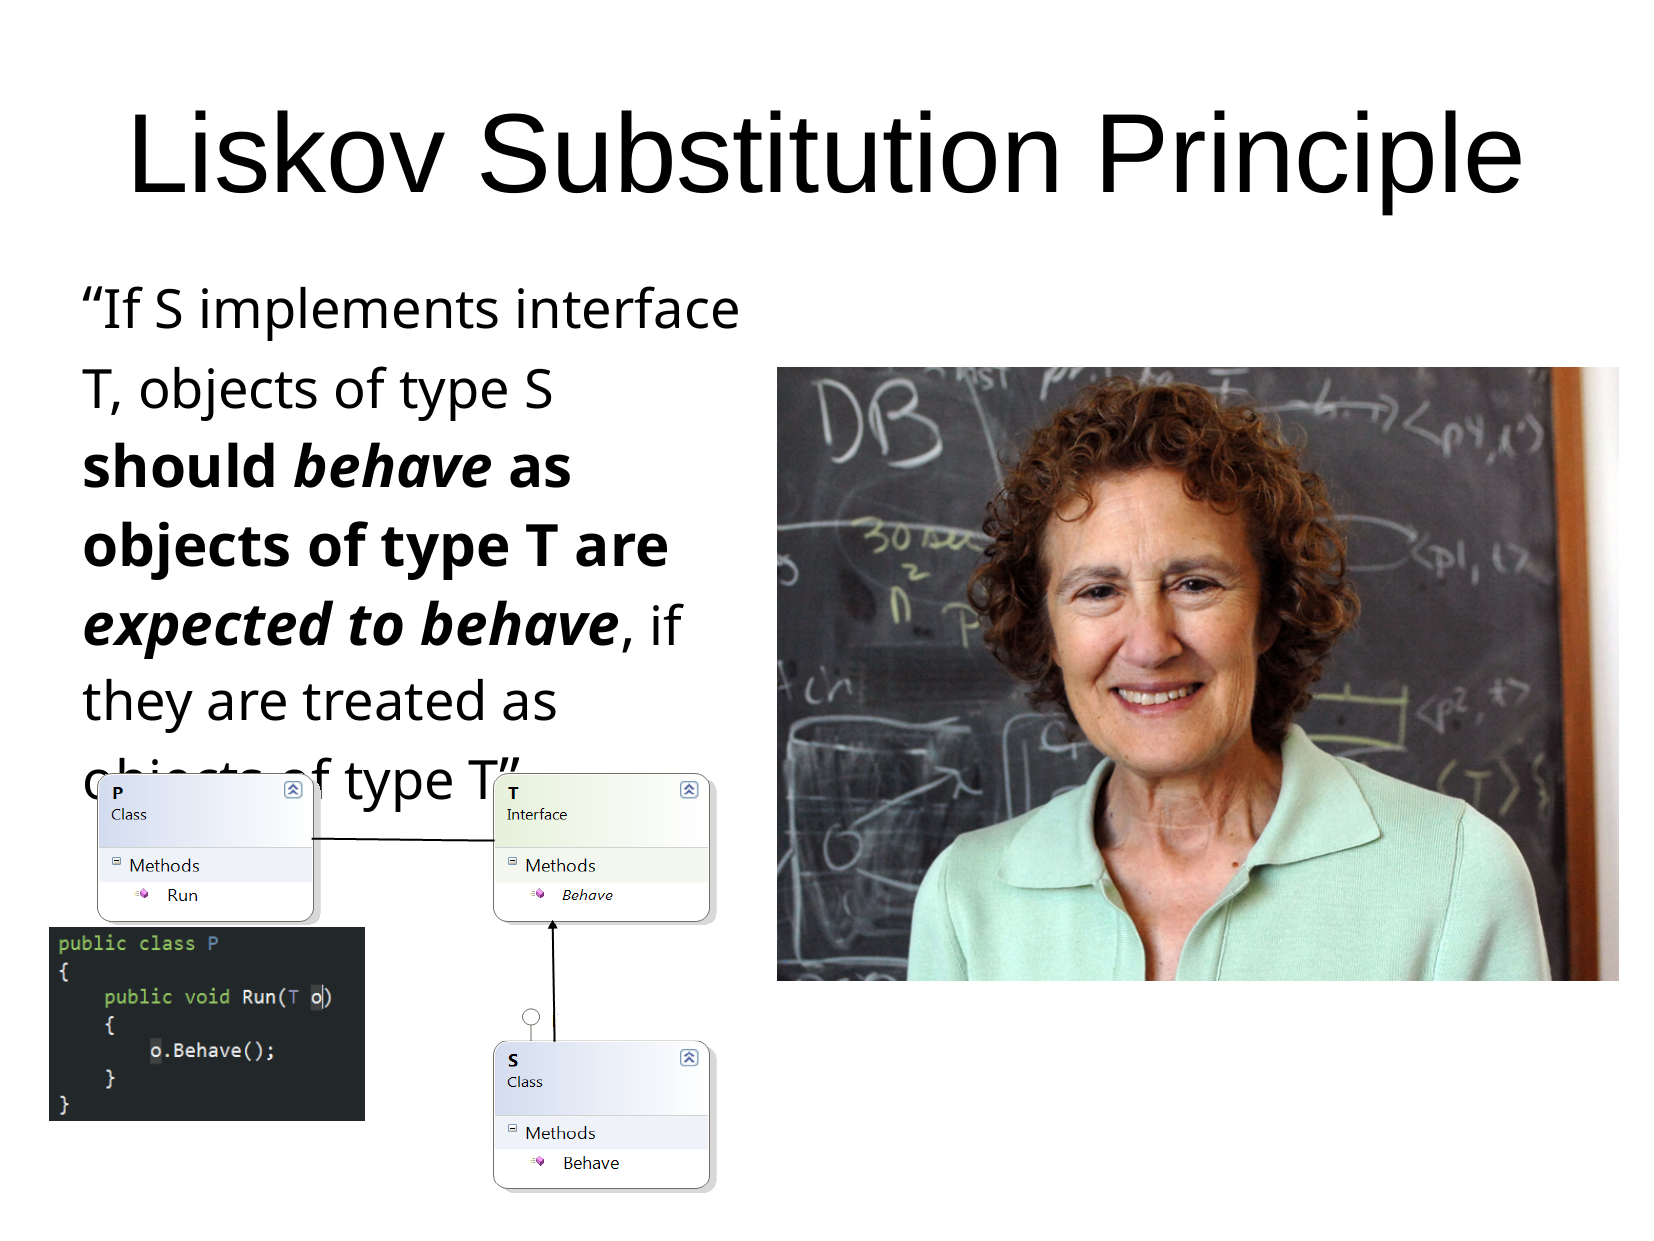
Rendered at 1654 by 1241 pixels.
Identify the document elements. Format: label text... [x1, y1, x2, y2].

picture [49, 755, 739, 1210]
picture [777, 367, 1619, 981]
title Liskov Substitution Principle [82, 49, 1571, 257]
list “If S implements interface T, objects of type S should behave as objects of type T are expected to behave, if they are treated as objects of type T” [82, 266, 743, 732]
